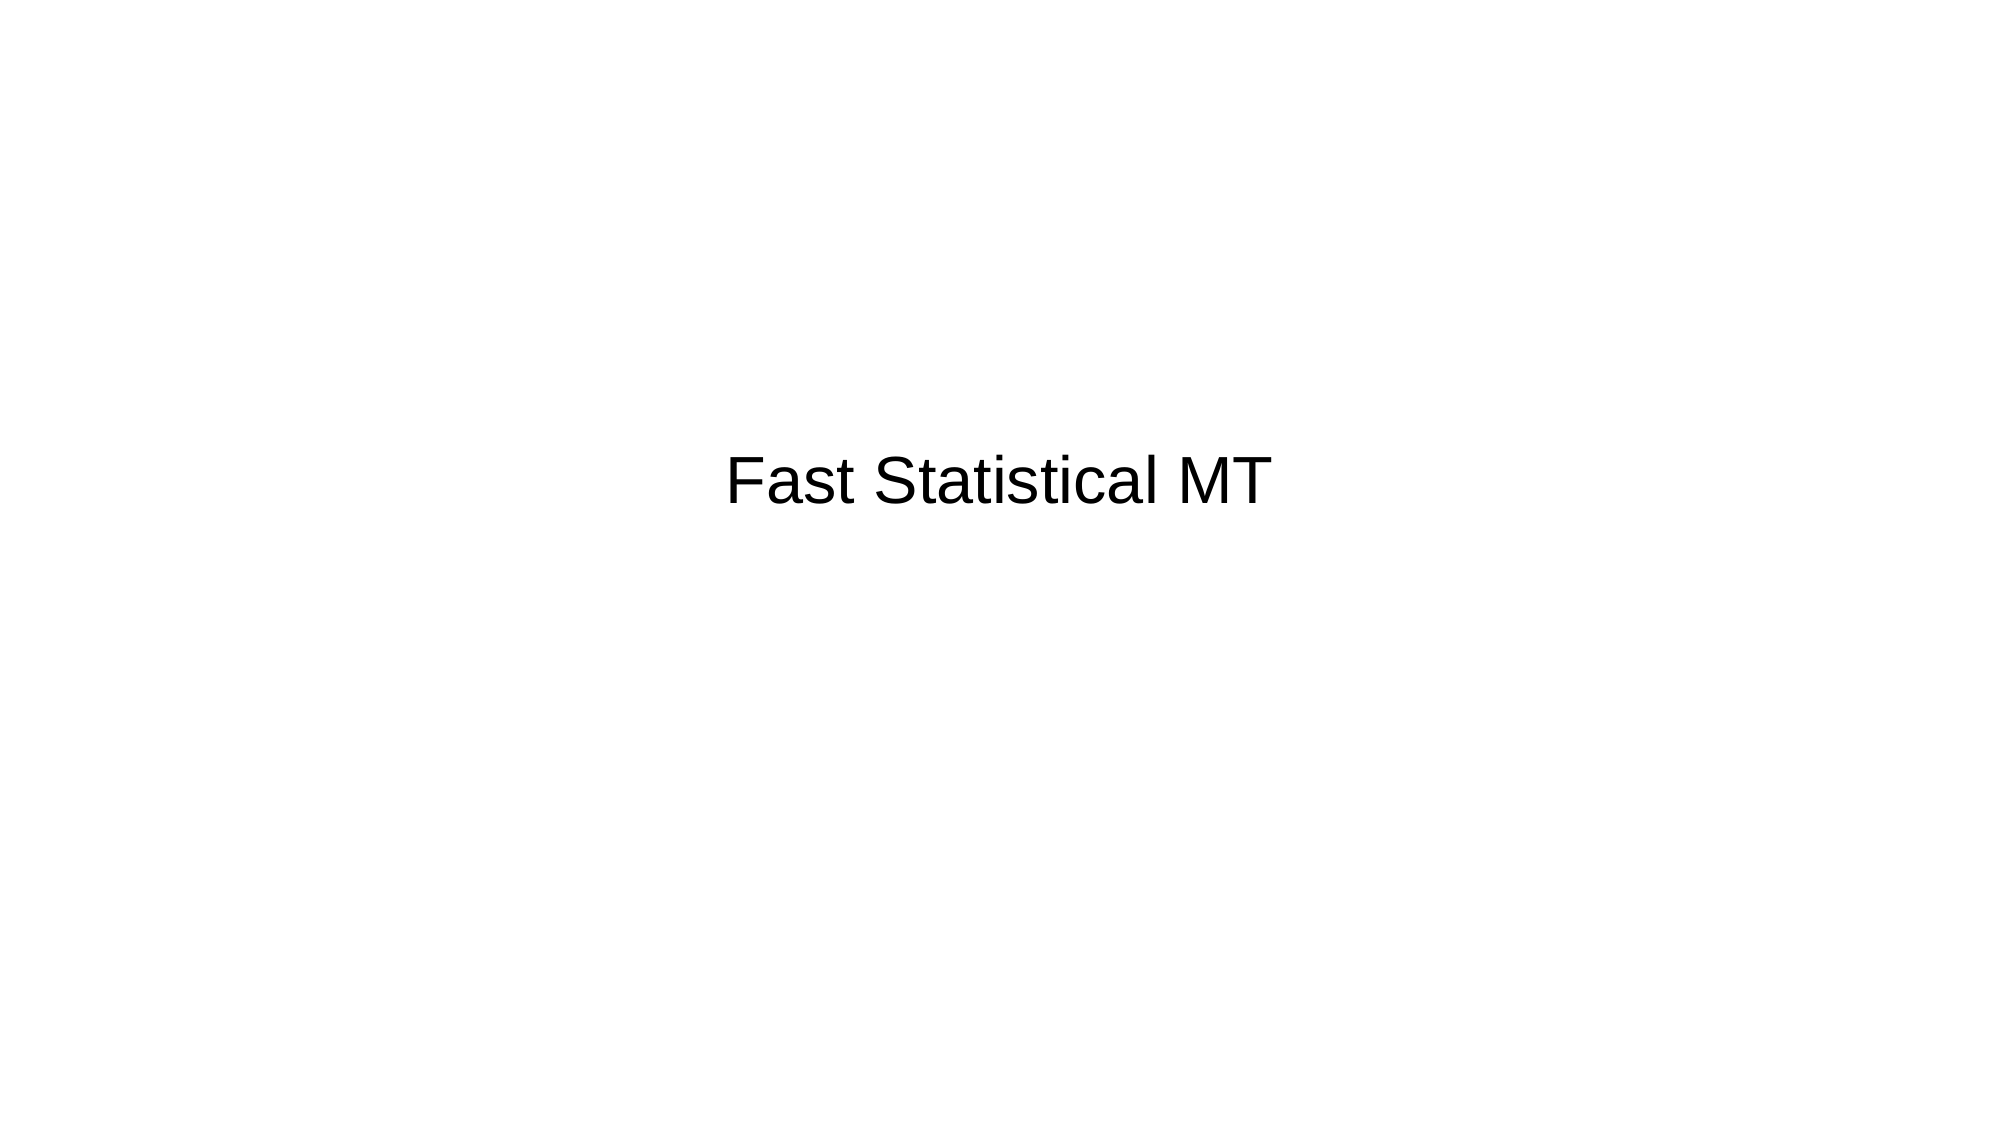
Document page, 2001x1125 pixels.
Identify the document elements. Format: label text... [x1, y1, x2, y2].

subtitle Fast Statistical MT [99, 44, 1900, 916]
